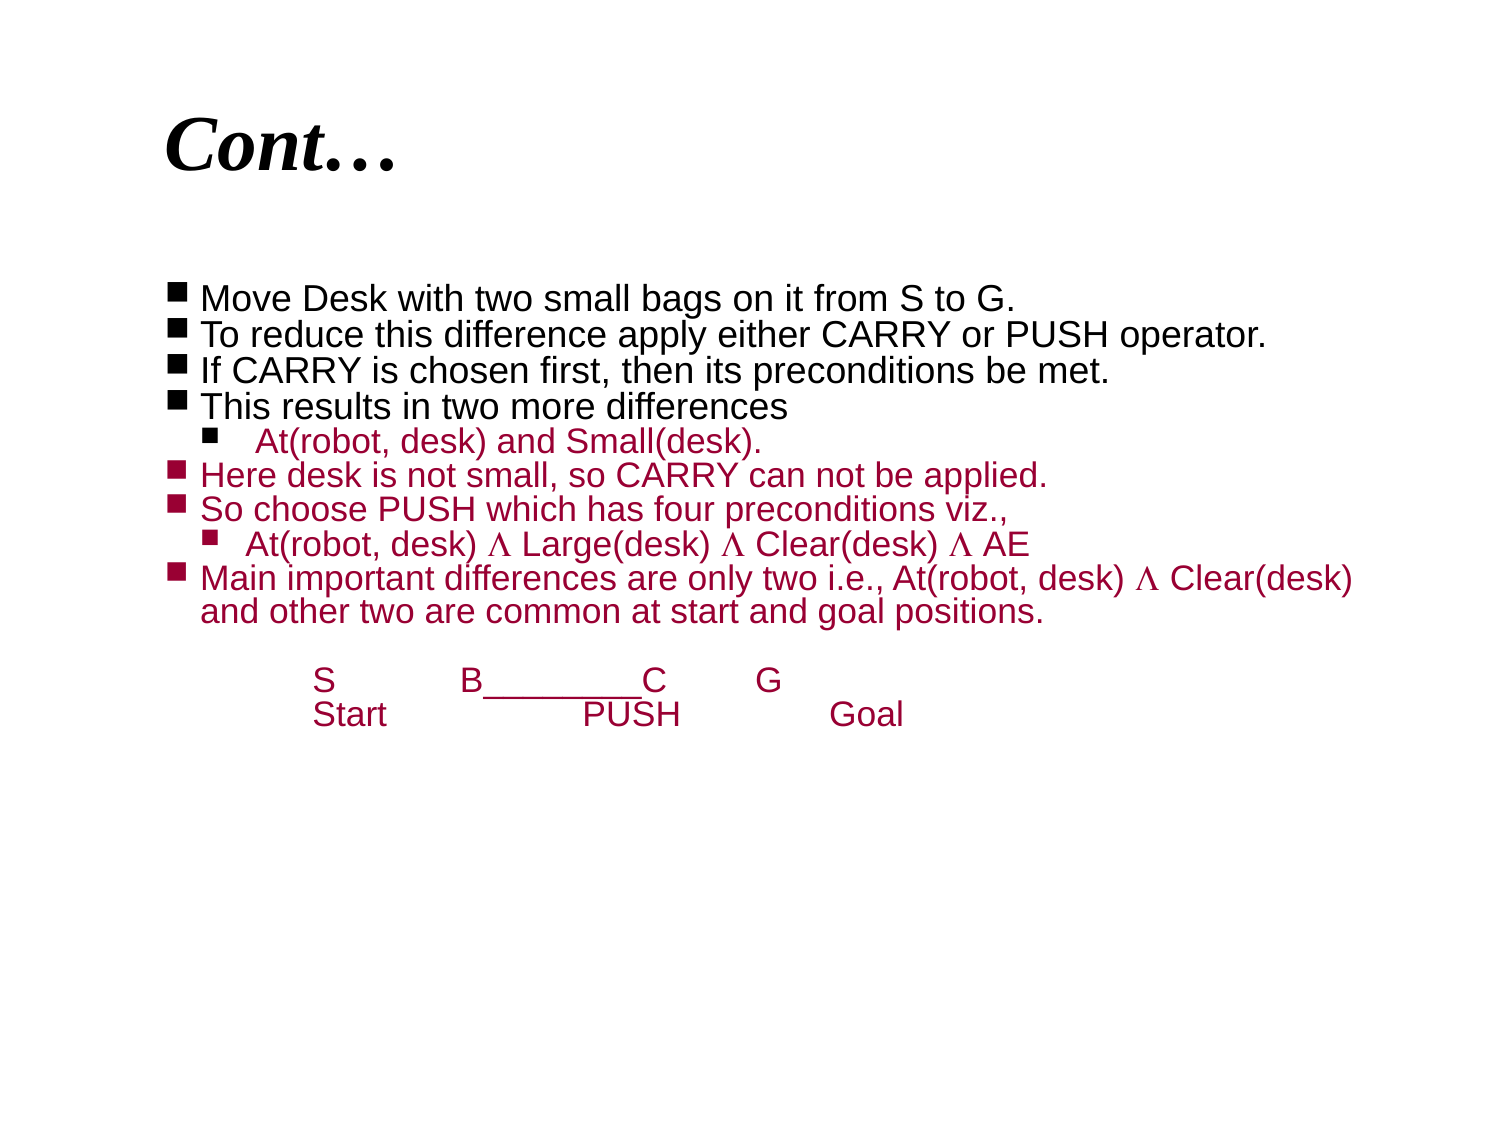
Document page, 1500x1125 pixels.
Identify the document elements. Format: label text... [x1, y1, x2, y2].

text_box Move Desk with two small bags on it from S to G. To reduce this difference apply either CARRY or PUSH operator. If CARRY is chosen first, then its preconditions be met. This results in two more differences At(robot, desk) and Small(desk). Here desk is not small, so CARRY can not be applied. So choose PUSH which has four preconditions viz., At(robot, desk)  Large(desk)  Clear(desk)  AE Main important differences are only two i.e., At(robot, desk)  Clear(desk) and other two are common at start and goal positions. S B________C G Start PUSH Goal [149, 275, 1425, 1006]
text_box Cont… [149, 45, 1425, 233]
